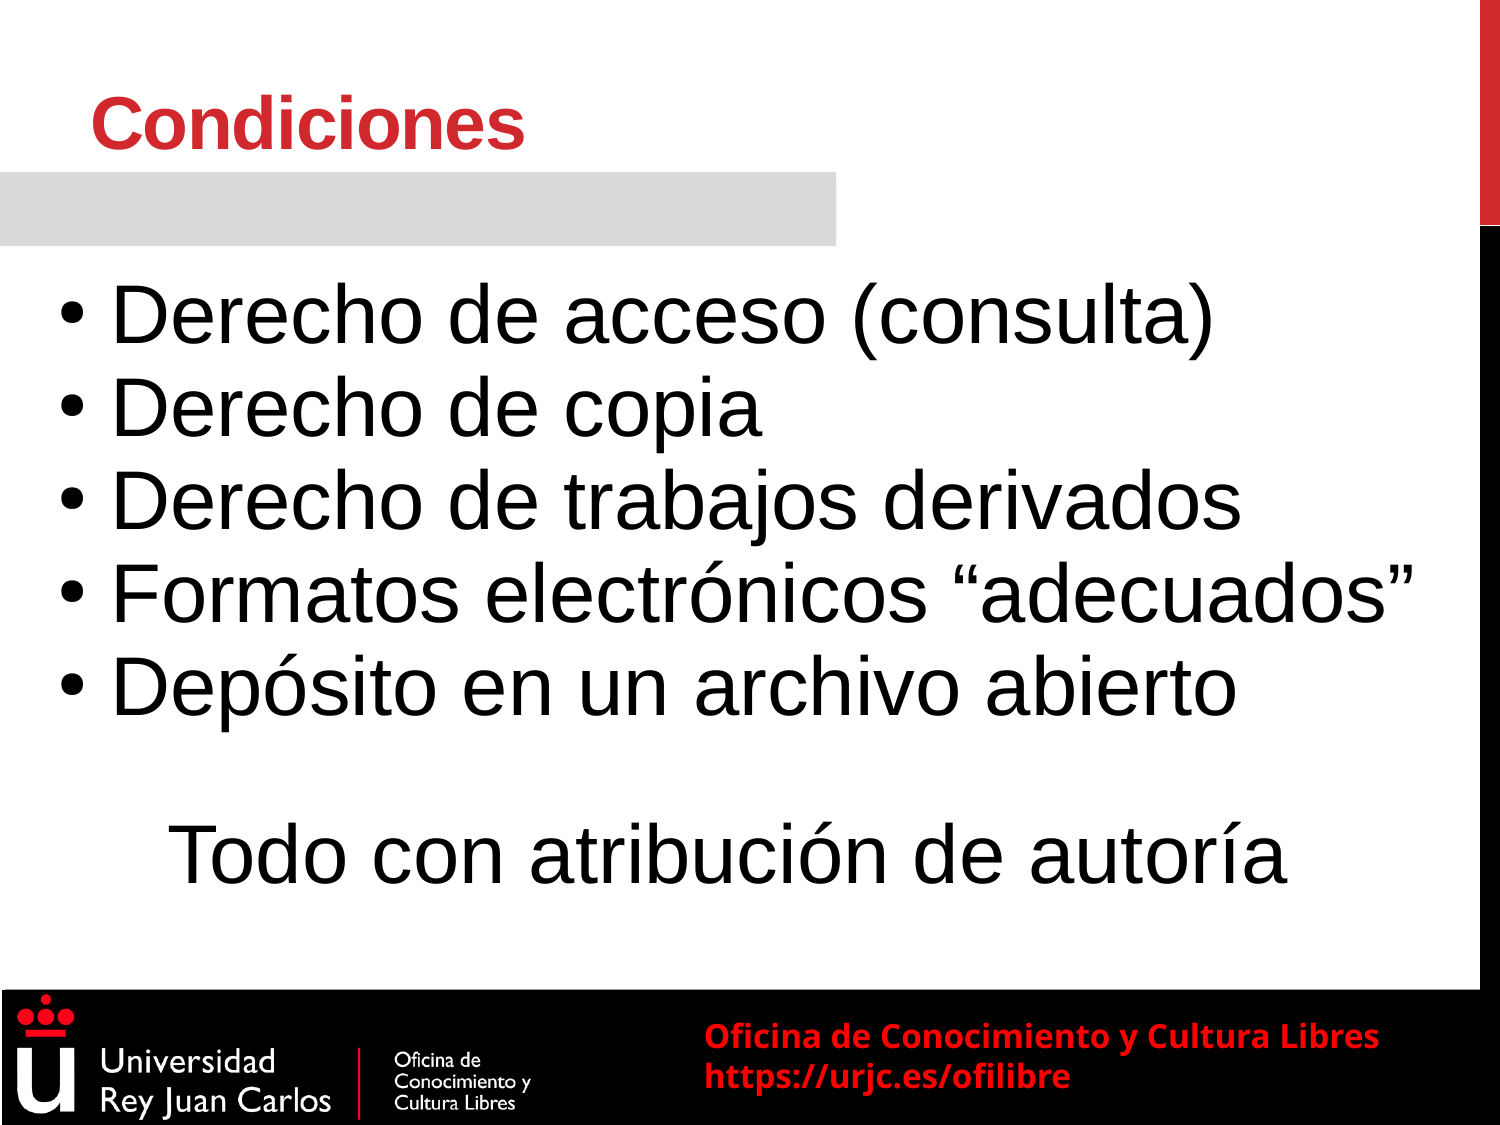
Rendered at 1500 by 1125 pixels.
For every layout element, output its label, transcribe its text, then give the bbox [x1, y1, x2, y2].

text_box [0, 171, 837, 238]
text_box Derecho de acceso (consulta) Derecho de copia Derecho de trabajos derivados Formatos electrónicos “adecuados” Depósito en un archivo abierto Todo con atribución de autoría [24, 261, 1432, 931]
title [75, 15, 1425, 172]
text_box Condiciones [0, 24, 1326, 172]
picture [17, 994, 531, 1120]
